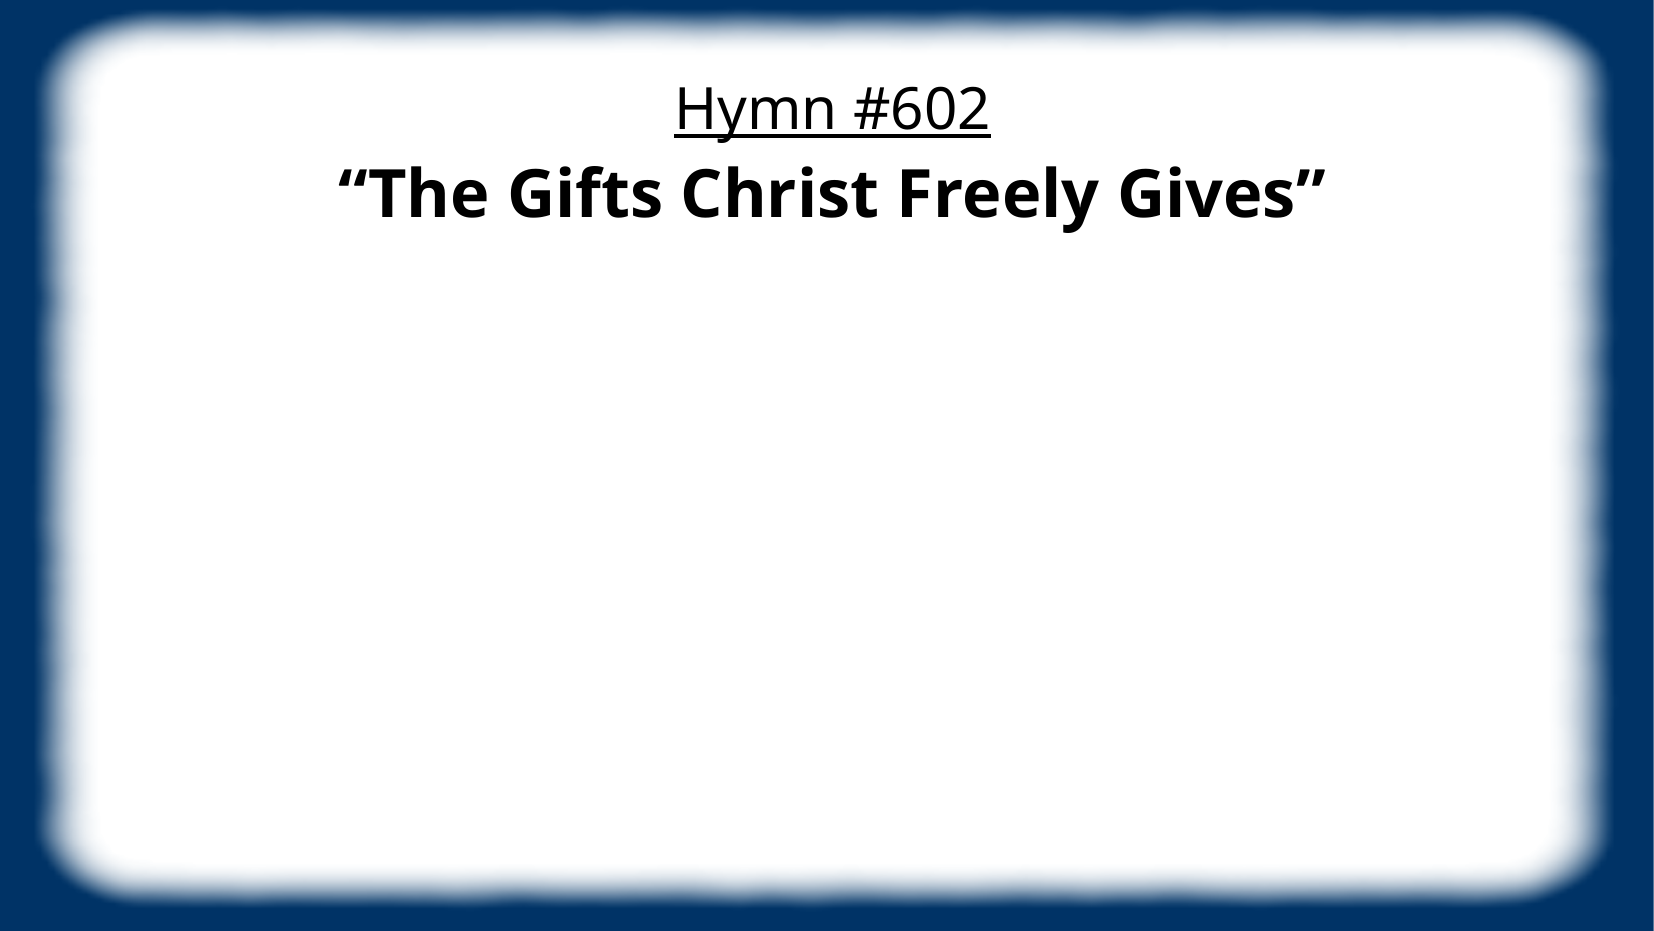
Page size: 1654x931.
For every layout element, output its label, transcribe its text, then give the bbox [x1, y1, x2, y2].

text_box Hymn #602 “The Gifts Christ Freely Gives” [90, 60, 1576, 241]
picture [0, 0, 1654, 931]
